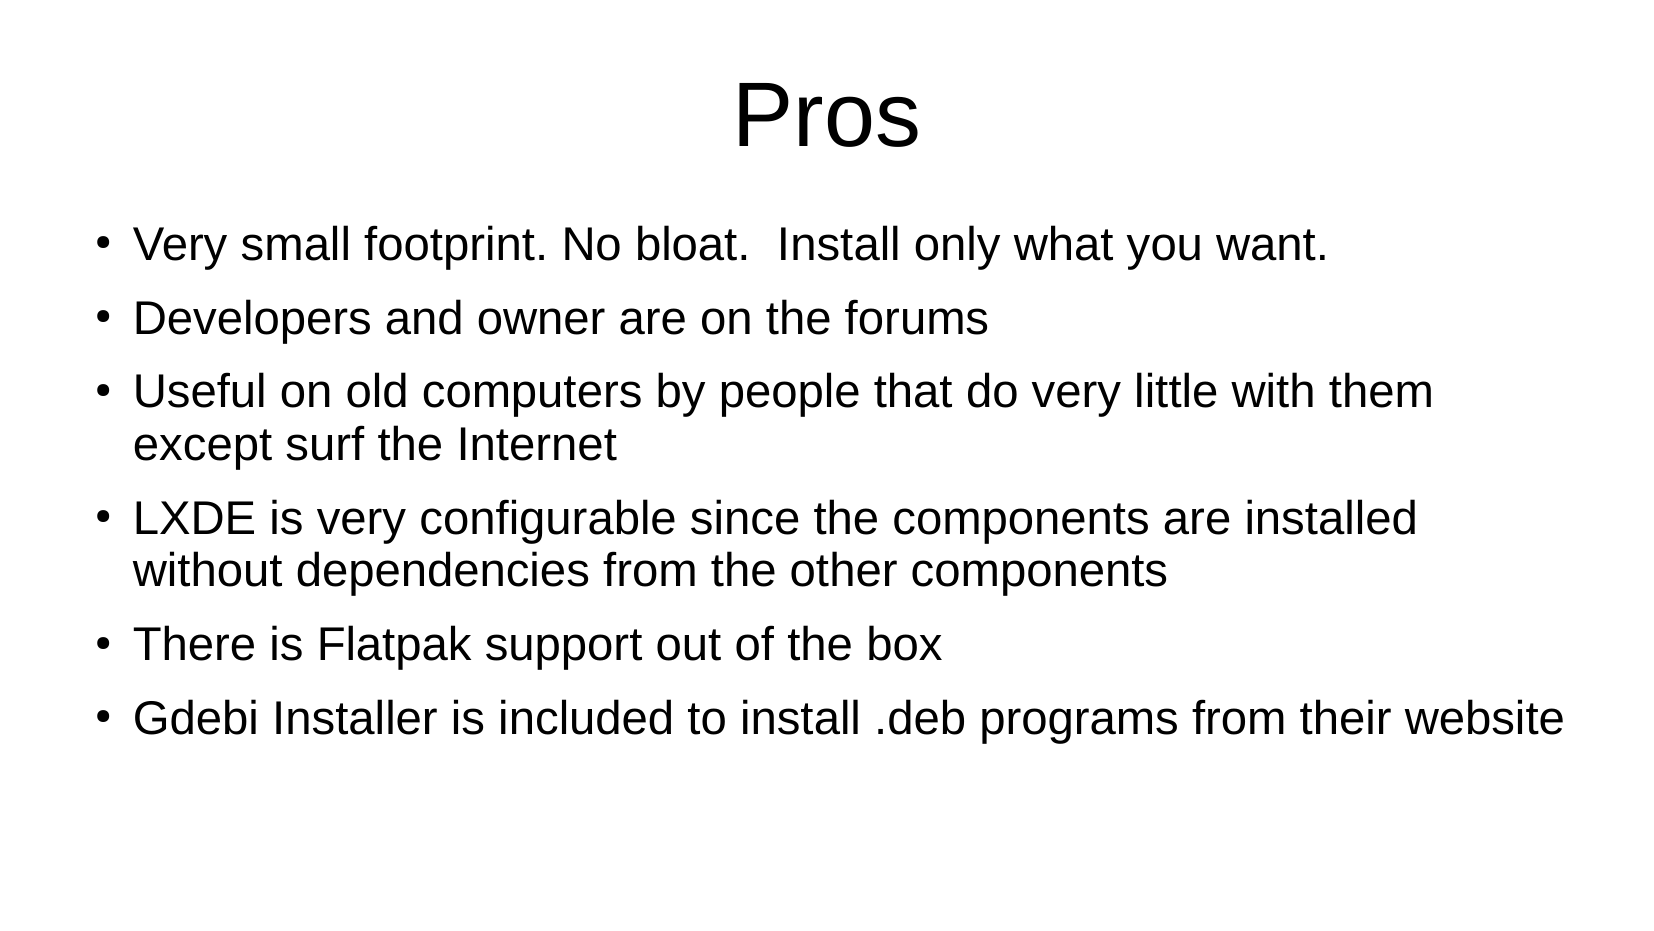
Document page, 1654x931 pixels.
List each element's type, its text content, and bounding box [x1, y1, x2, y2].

list Very small footprint. No bloat. Install only what you want. Developers and owner are on the forums Useful on old computers by people that do very little with them except surf the Internet LXDE is very configurable since the components are installed without dependencies from the other components There is Flatpak support out of the box Gdebi Installer is included to install .deb programs from their website [82, 217, 1571, 758]
title Pros [82, 37, 1571, 193]
